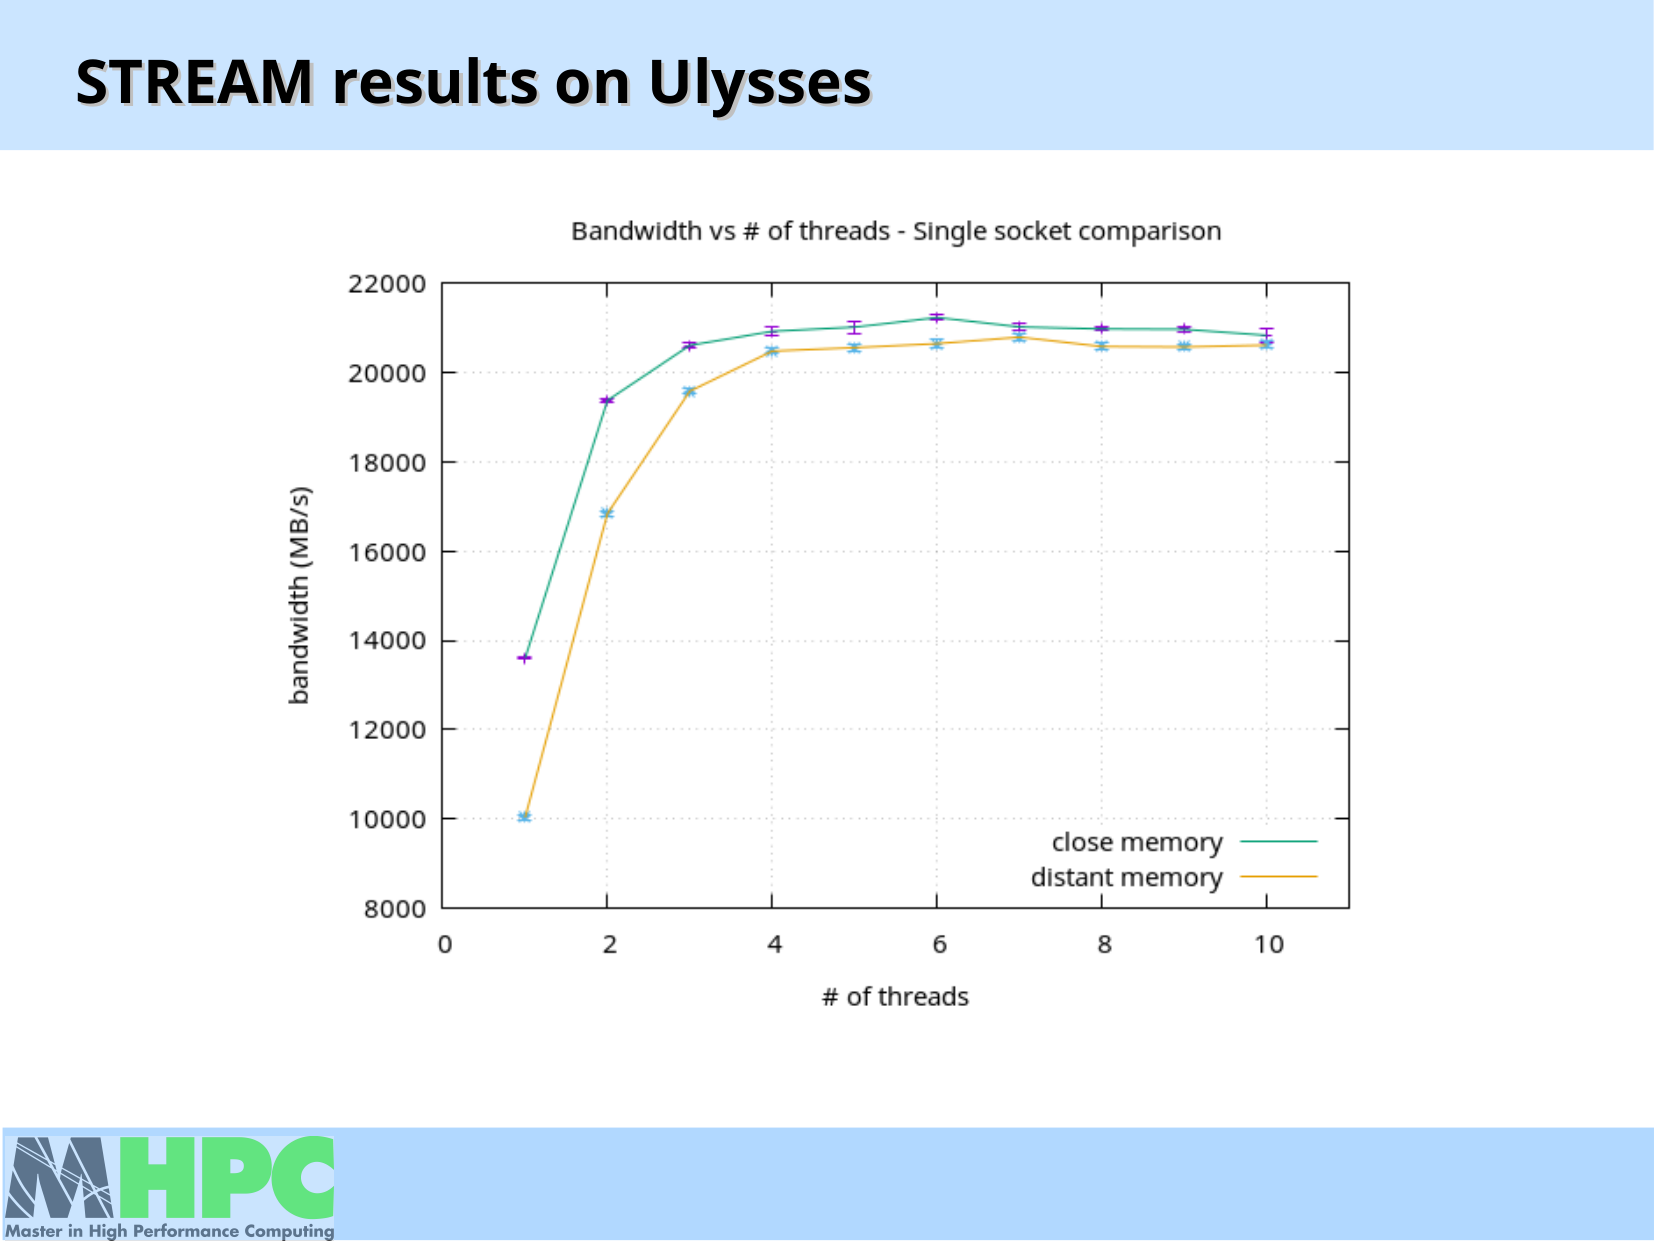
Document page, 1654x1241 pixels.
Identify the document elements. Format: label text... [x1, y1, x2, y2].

picture [273, 177, 1396, 1020]
title STREAM results on Ulysses [75, 0, 1421, 184]
